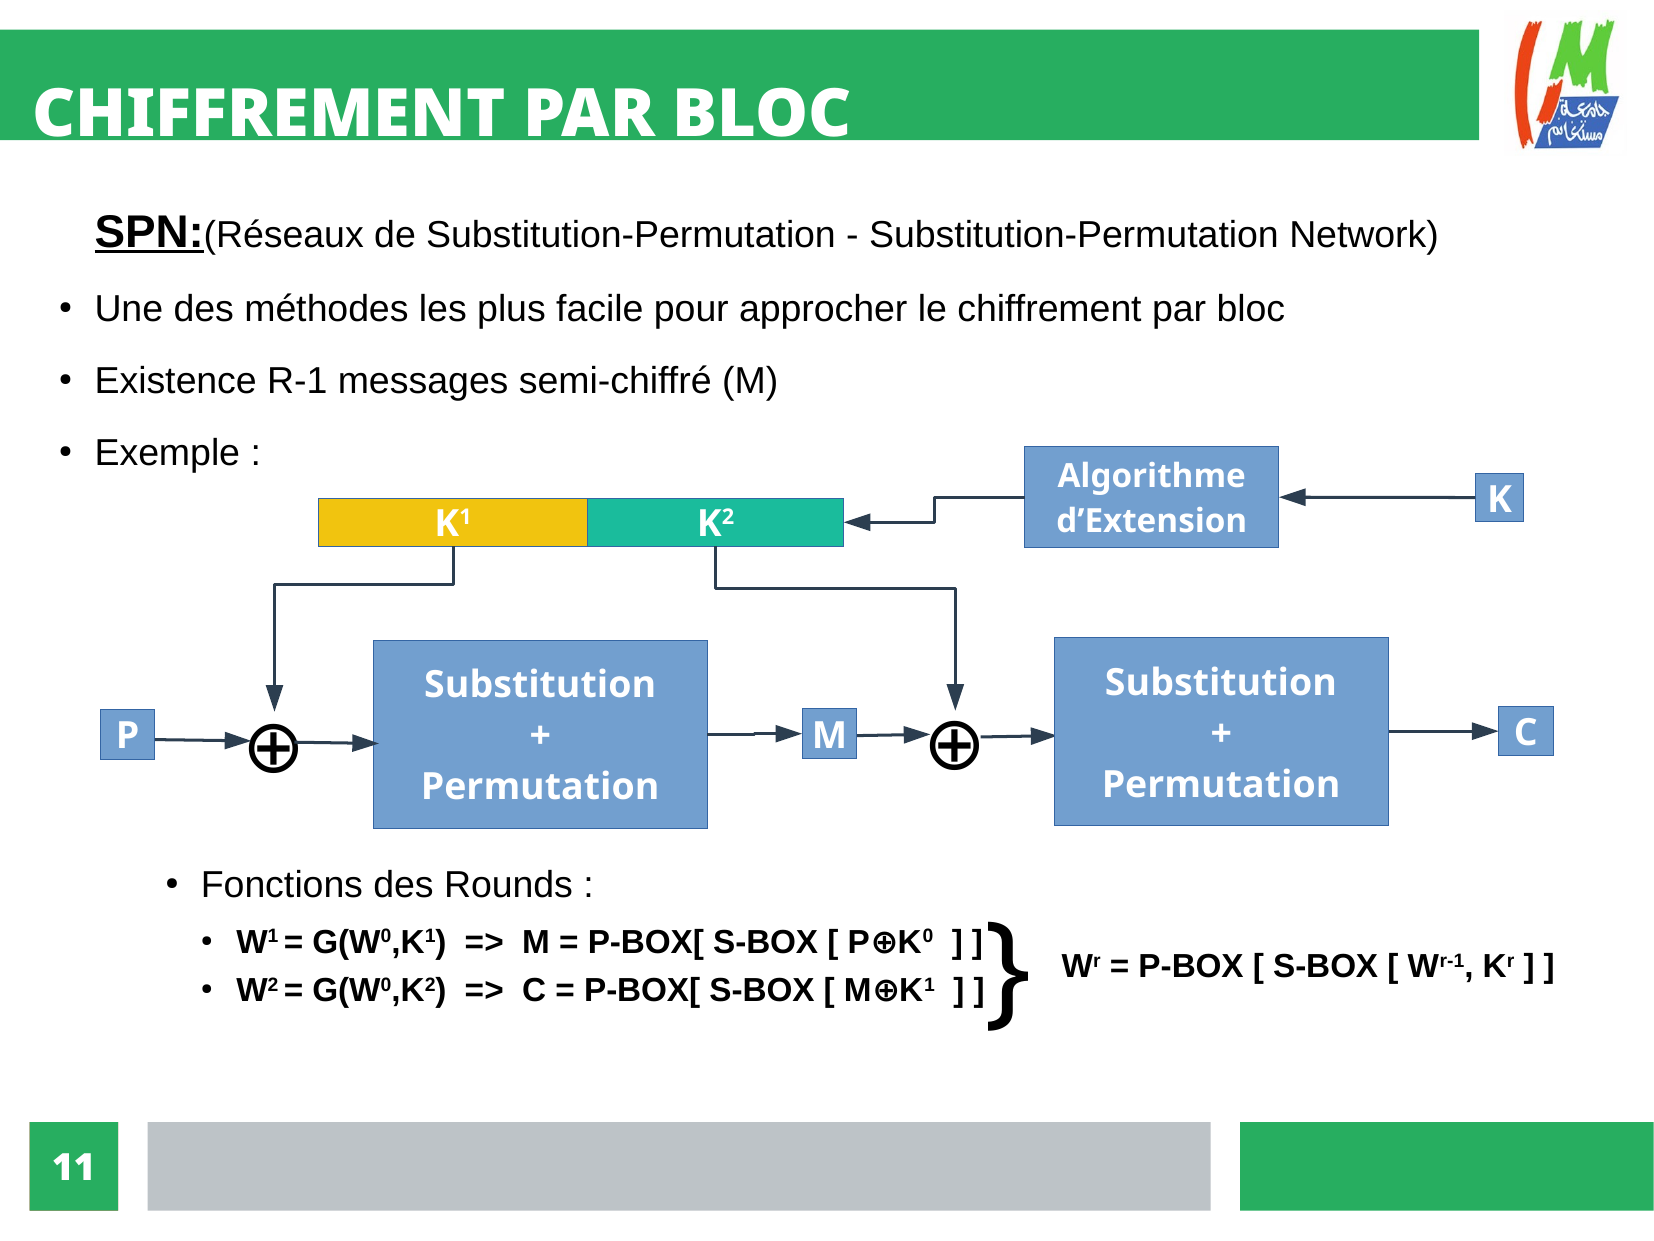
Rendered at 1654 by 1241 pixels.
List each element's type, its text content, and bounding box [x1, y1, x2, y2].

list SPN:(Réseaux de Substitution-Permutation - Substitution-Permutation Network) Une des méthodes les plus facile pour approcher le chiffrement par bloc Existence R-1 messages semi-chiffré (M) Exemple : Fonctions des Rounds : W1 = G(W0,K1) => M = P-BOX[ S-BOX [ P⊕K0 ] ] W2 = G(W0,K2) => C = P-BOX[ S-BOX [ M⊕K1 ] ] [59, 198, 1565, 1093]
text_box K2 [587, 498, 844, 547]
text_box M [802, 708, 857, 759]
text_box Algorithme d’Extension [1024, 446, 1279, 548]
text_box } [969, 878, 1374, 1049]
text_box ⊕ [227, 684, 316, 787]
picture [1504, 10, 1627, 156]
title CHIFFREMENT PAR BLOC [32, 16, 1560, 156]
text_box Substitution + Permutation [1054, 637, 1389, 826]
text_box K1 [318, 498, 587, 547]
text_box Substitution + Permutation [373, 640, 708, 829]
text_box Wr = P-BOX [ S-BOX [ Wr-1, Kr ] ] [1046, 940, 1611, 997]
text_box P [100, 709, 155, 760]
text_box C [1498, 706, 1554, 756]
text_box ⊕ [908, 681, 997, 784]
text_box K [1475, 473, 1524, 522]
